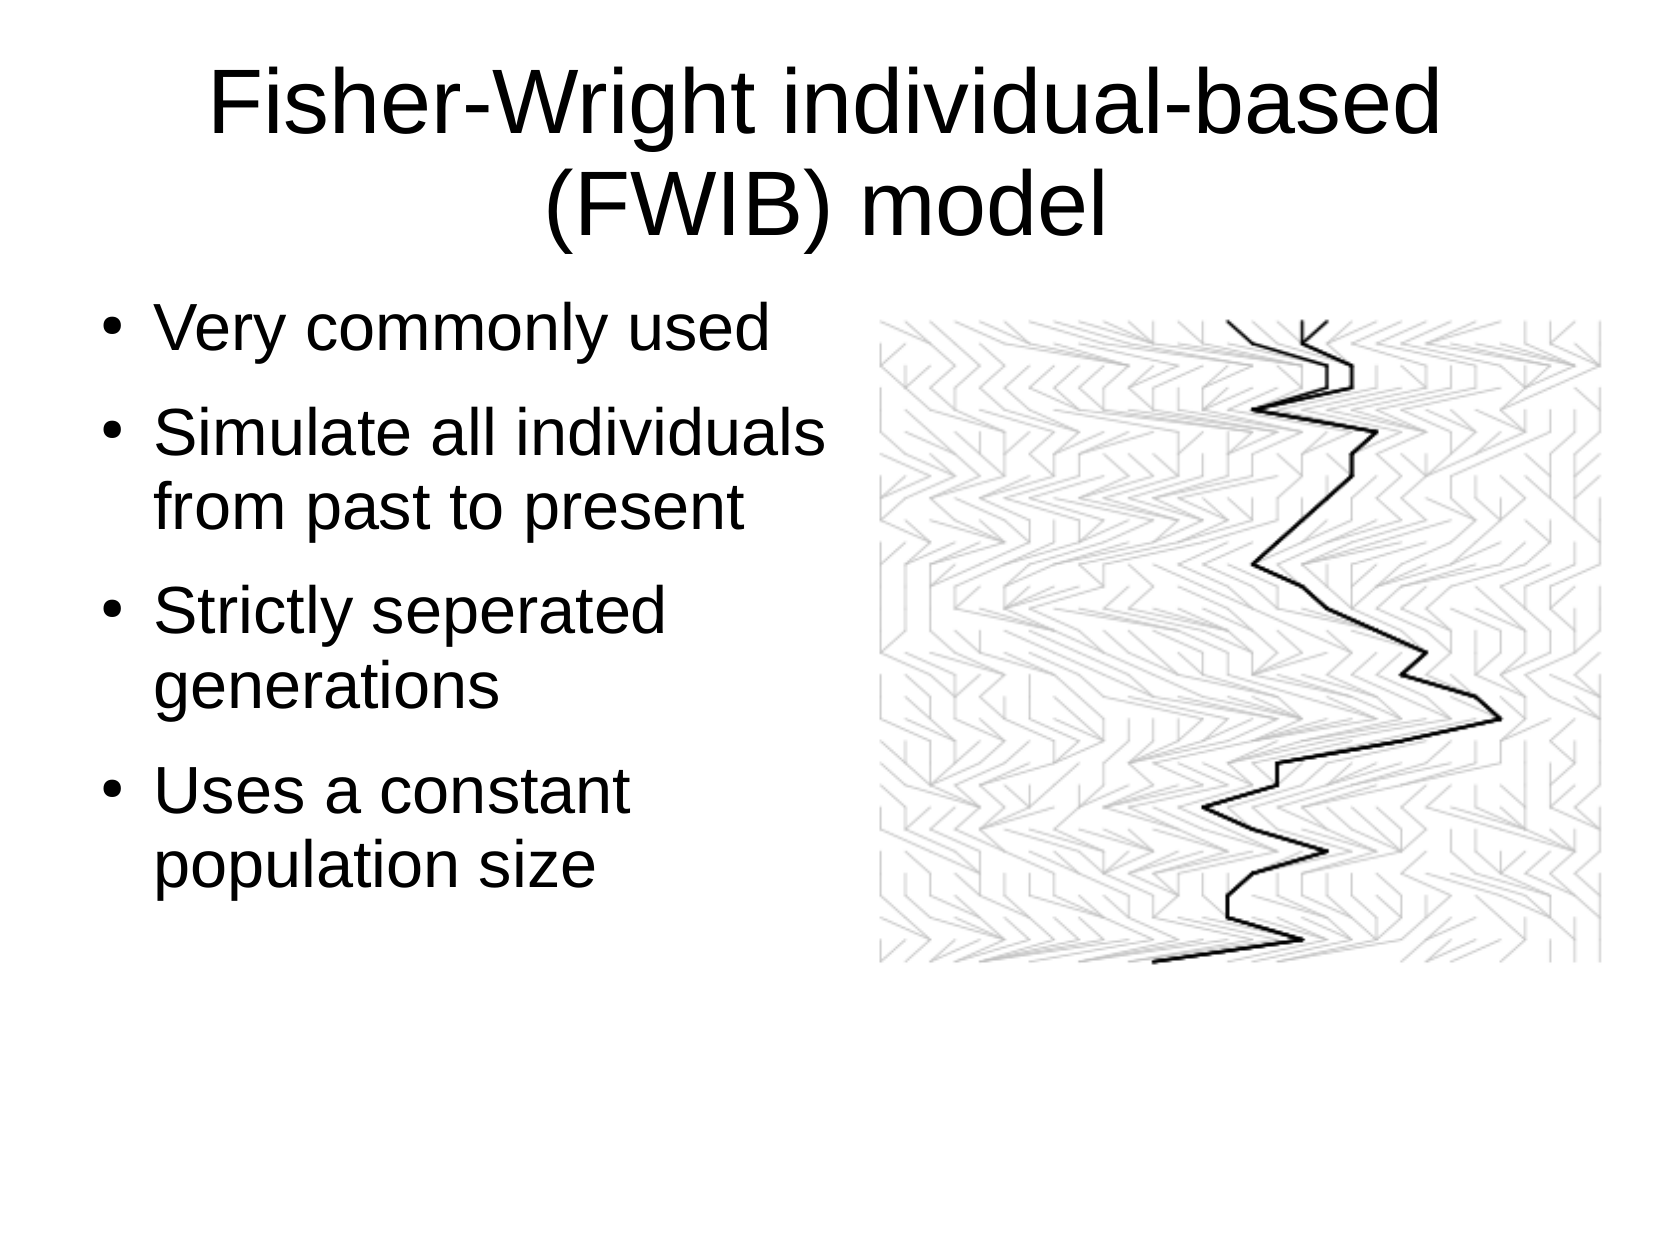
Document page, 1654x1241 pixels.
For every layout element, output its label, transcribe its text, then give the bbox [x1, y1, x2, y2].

title Fisher-Wright individual-based (FWIB) model [82, 49, 1571, 257]
list Very commonly used Simulate all individuals from past to present Strictly seperated generations Uses a constant population size [82, 290, 916, 1010]
picture [735, 179, 1654, 1134]
